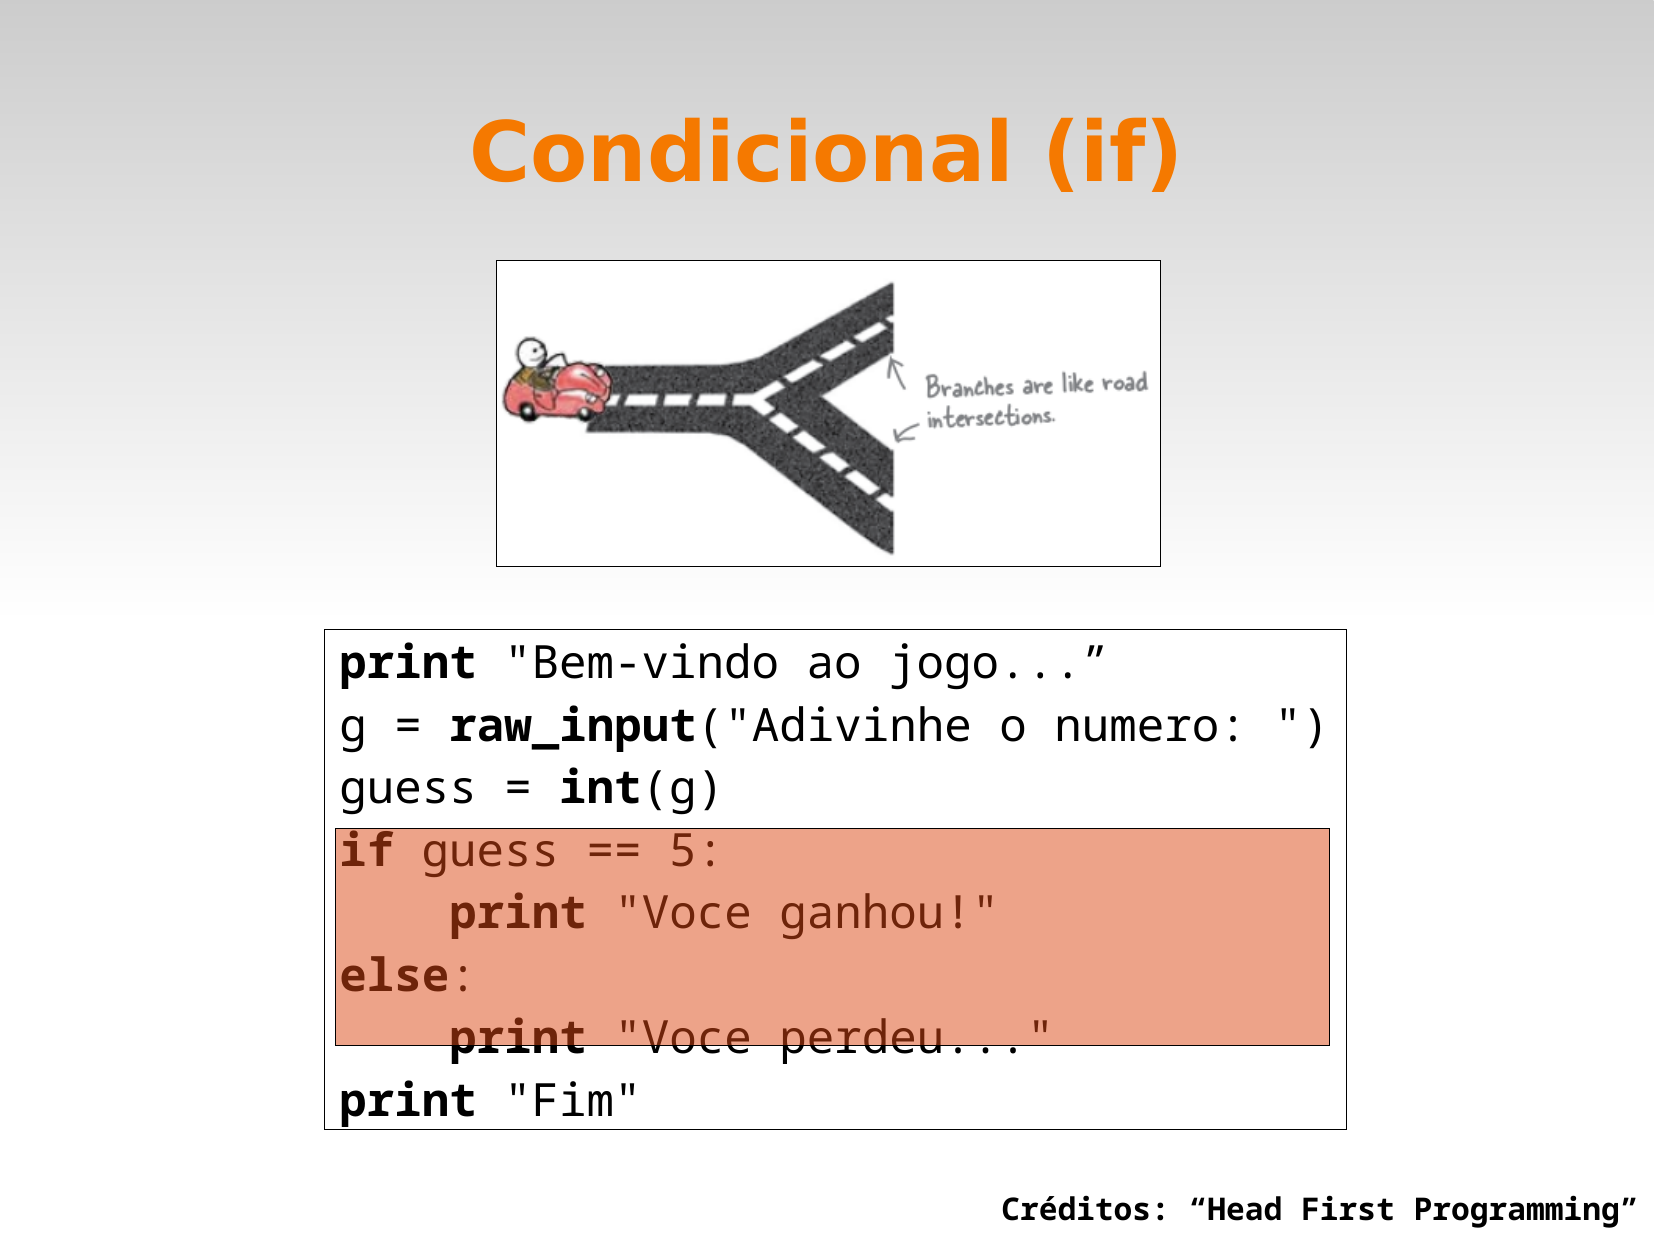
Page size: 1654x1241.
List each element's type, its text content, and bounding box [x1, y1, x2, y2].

picture [496, 260, 1161, 567]
text_box print "Bem-vindo ao jogo...” g = raw_input("Adivinhe o numero: ") guess = int(g) if guess == 5: print "Voce ganhou!" else: print "Voce perdeu..." print "Fim" [324, 642, 1347, 1117]
title Condicional (if) [82, 49, 1571, 257]
text_box Créditos: “Head First Programming” [986, 1179, 1654, 1241]
text_box [335, 828, 1330, 1046]
